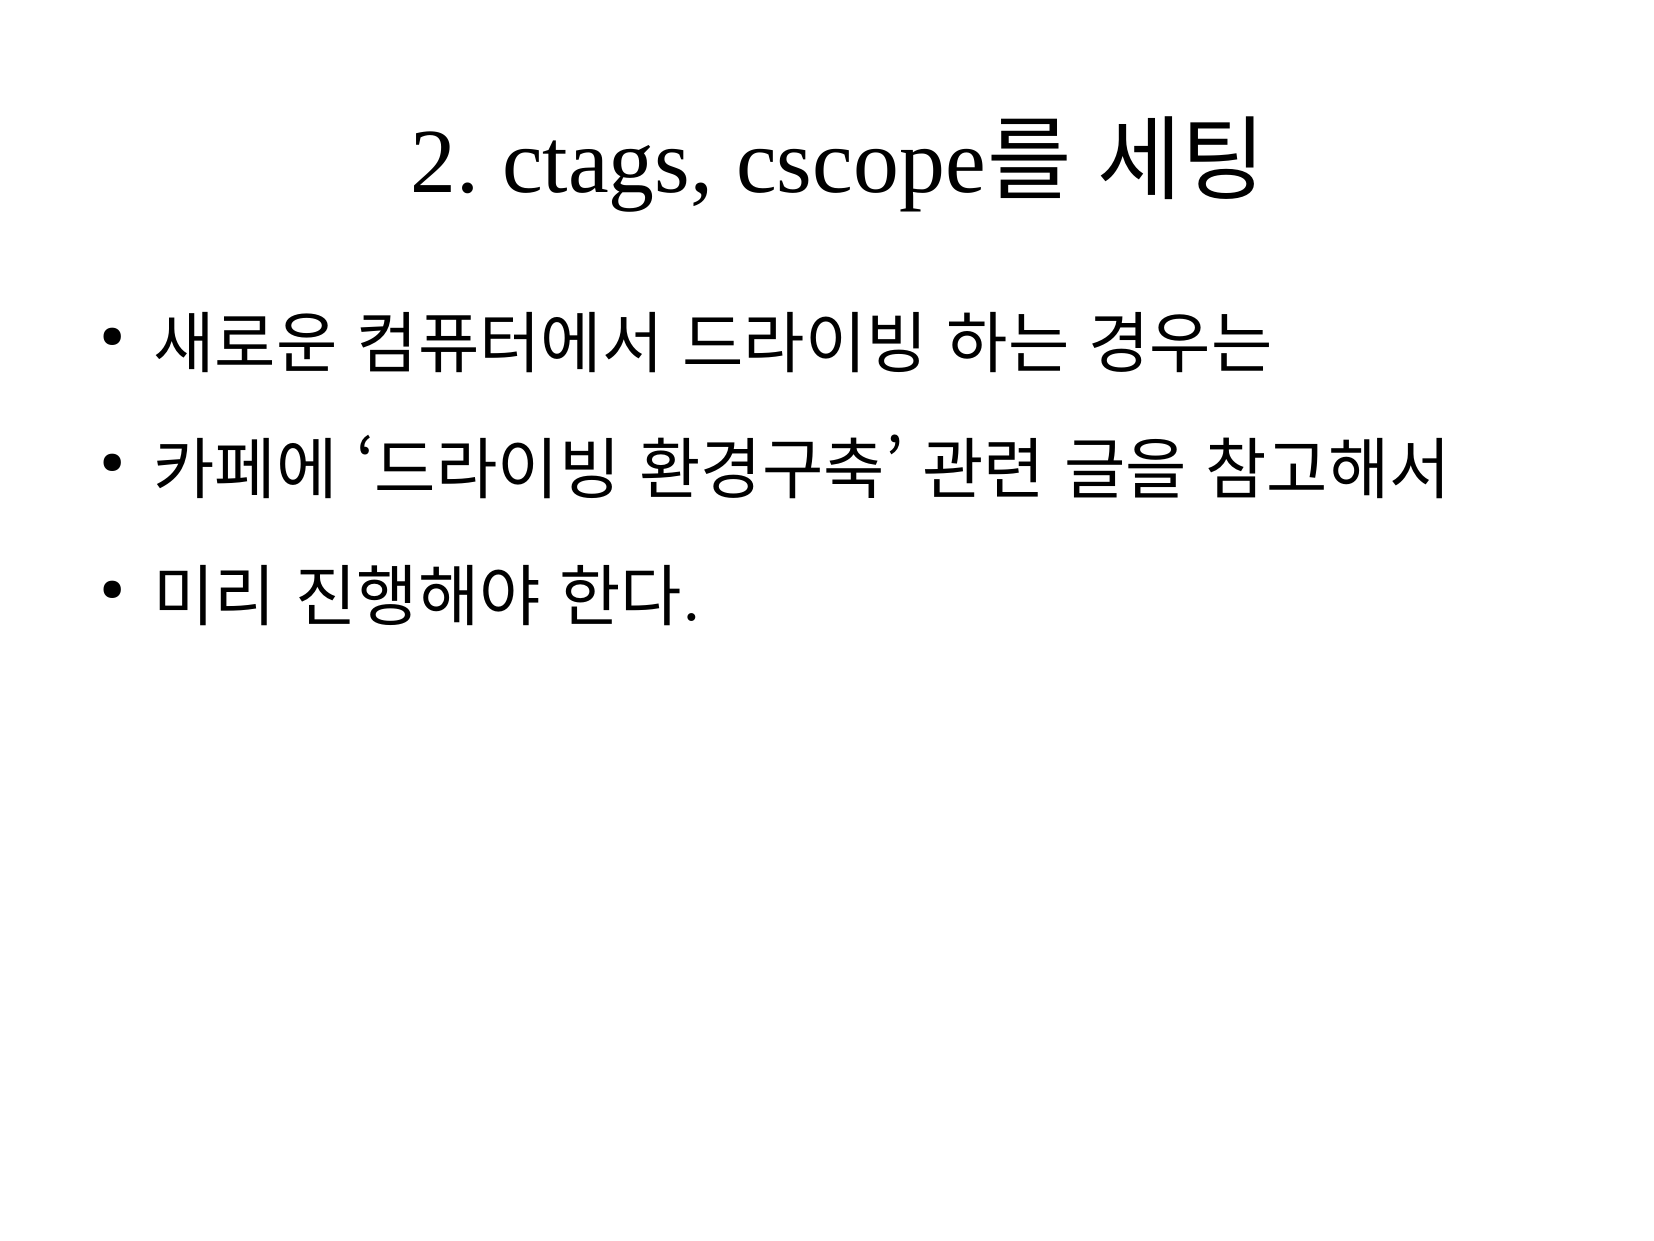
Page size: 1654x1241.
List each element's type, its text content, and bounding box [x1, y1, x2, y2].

title 2. ctags, cscope를 세팅 [82, 49, 1571, 257]
list 새로운 컴퓨터에서 드라이빙 하는 경우는 카페에 ‘드라이빙 환경구축’ 관련 글을 참고해서 미리 진행해야 한다. [82, 290, 1571, 1010]
